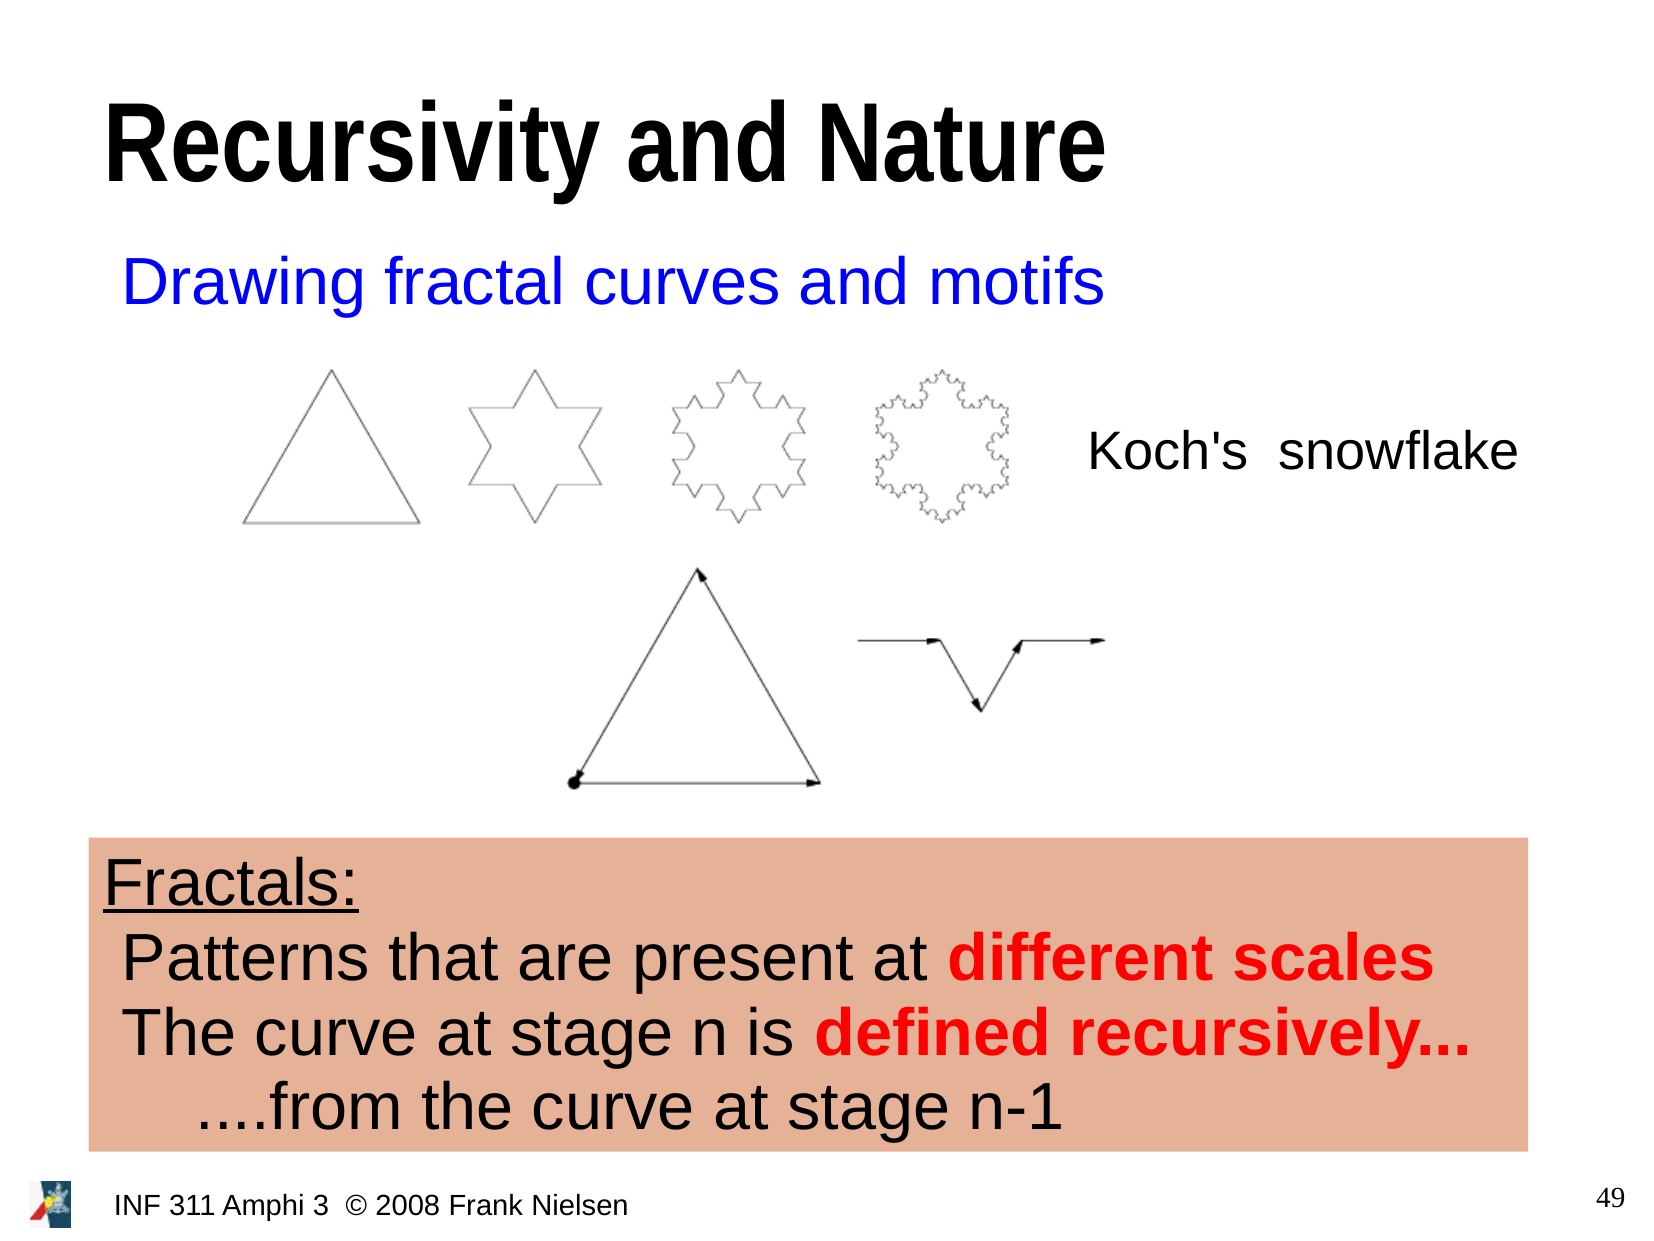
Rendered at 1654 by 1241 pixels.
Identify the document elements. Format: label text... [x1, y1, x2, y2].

text_box Fractals: Patterns that are present at different scales The curve at stage n is defined recursively... ....from the curve at stage n-1 [88, 837, 1529, 1152]
picture [221, 354, 1034, 536]
picture [29, 1181, 71, 1228]
picture [561, 560, 1121, 799]
text_box Koch's snowflake [1072, 413, 1536, 489]
text_box Drawing fractal curves and motifs [106, 236, 1123, 326]
text_box Recursivity and Nature [89, 69, 1123, 213]
